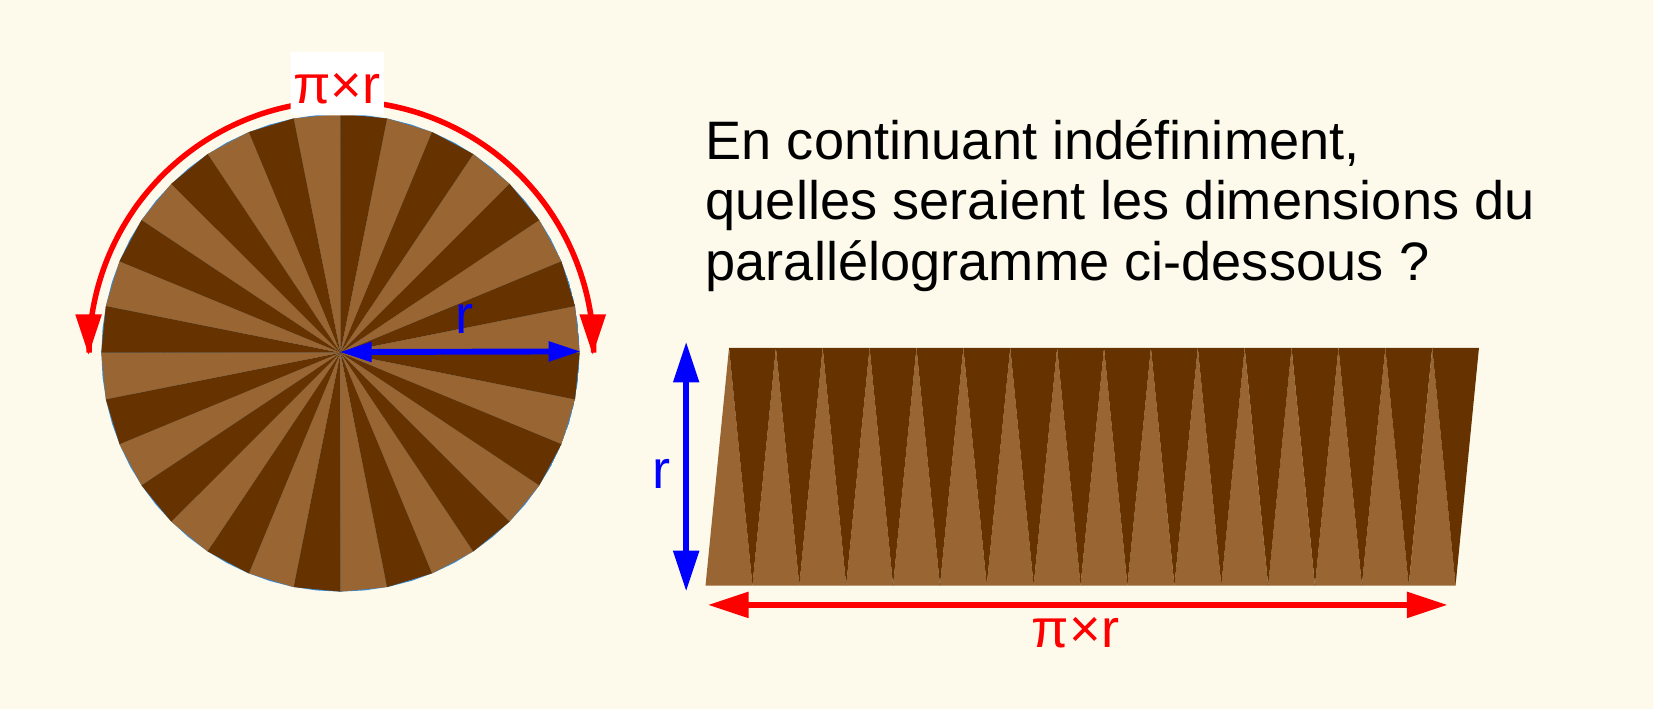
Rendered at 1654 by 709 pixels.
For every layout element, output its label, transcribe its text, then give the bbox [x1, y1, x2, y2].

text_box [101, 116, 580, 592]
text_box [705, 347, 1479, 586]
text_box r [637, 431, 720, 508]
text_box [89, 103, 290, 314]
text_box π×r [1028, 595, 1123, 660]
text_box r [440, 277, 530, 451]
text_box [384, 101, 594, 314]
text_box π×r [290, 51, 384, 116]
text_box En continuant indéfiniment, quelles seraient les dimensions du parallélogramme ci-dessous ? [690, 102, 1566, 300]
